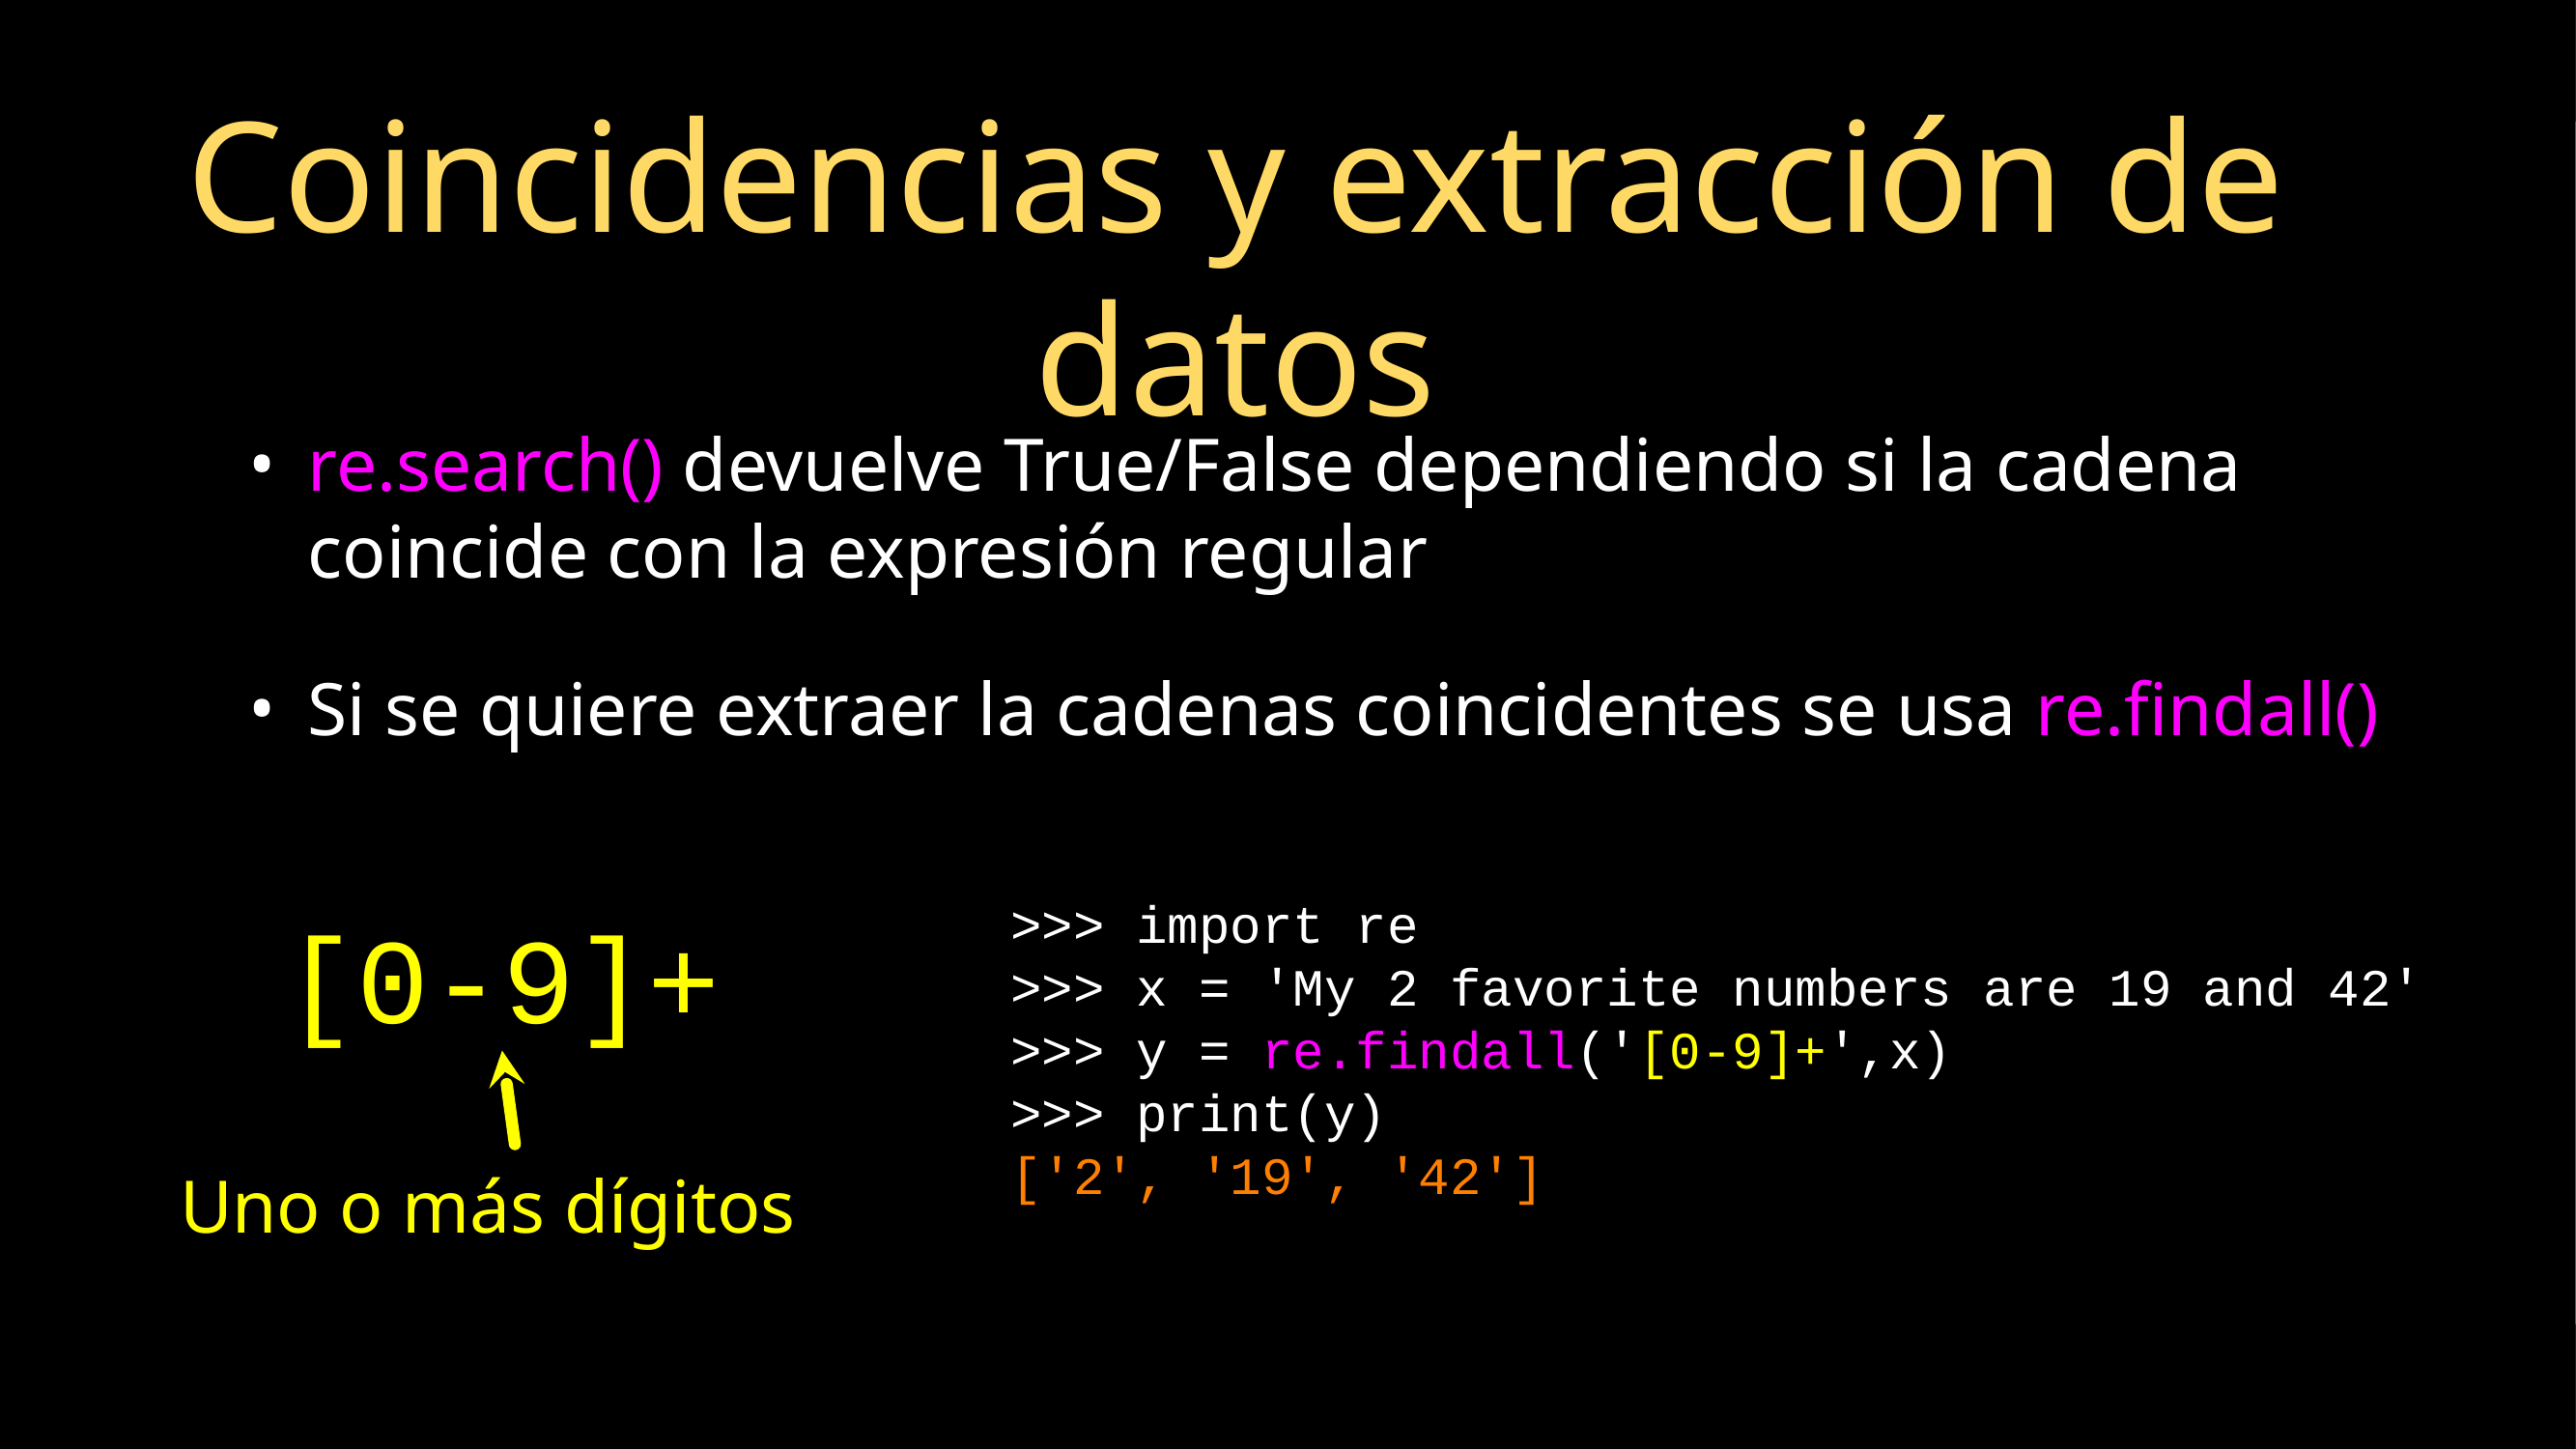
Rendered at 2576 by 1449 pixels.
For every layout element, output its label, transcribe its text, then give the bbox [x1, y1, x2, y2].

title Coincidencias y extracción de datos [131, 126, 2339, 400]
text_box Uno o más dígitos [158, 1154, 817, 1254]
text_box >>> import re >>> x = 'My 2 favorite numbers are 19 and 42' >>> y = re.findall('[0-9]+',x) >>> print(y) ['2', '19', '42'] [1010, 852, 2576, 1243]
text_box [0-9]+ [285, 902, 724, 1048]
list re.search() devuelve True/False dependiendo si la cadena coincide con la expresión regular Si se quiere extraer la cadenas coincidentes se usa re.findall() [183, 412, 2391, 879]
